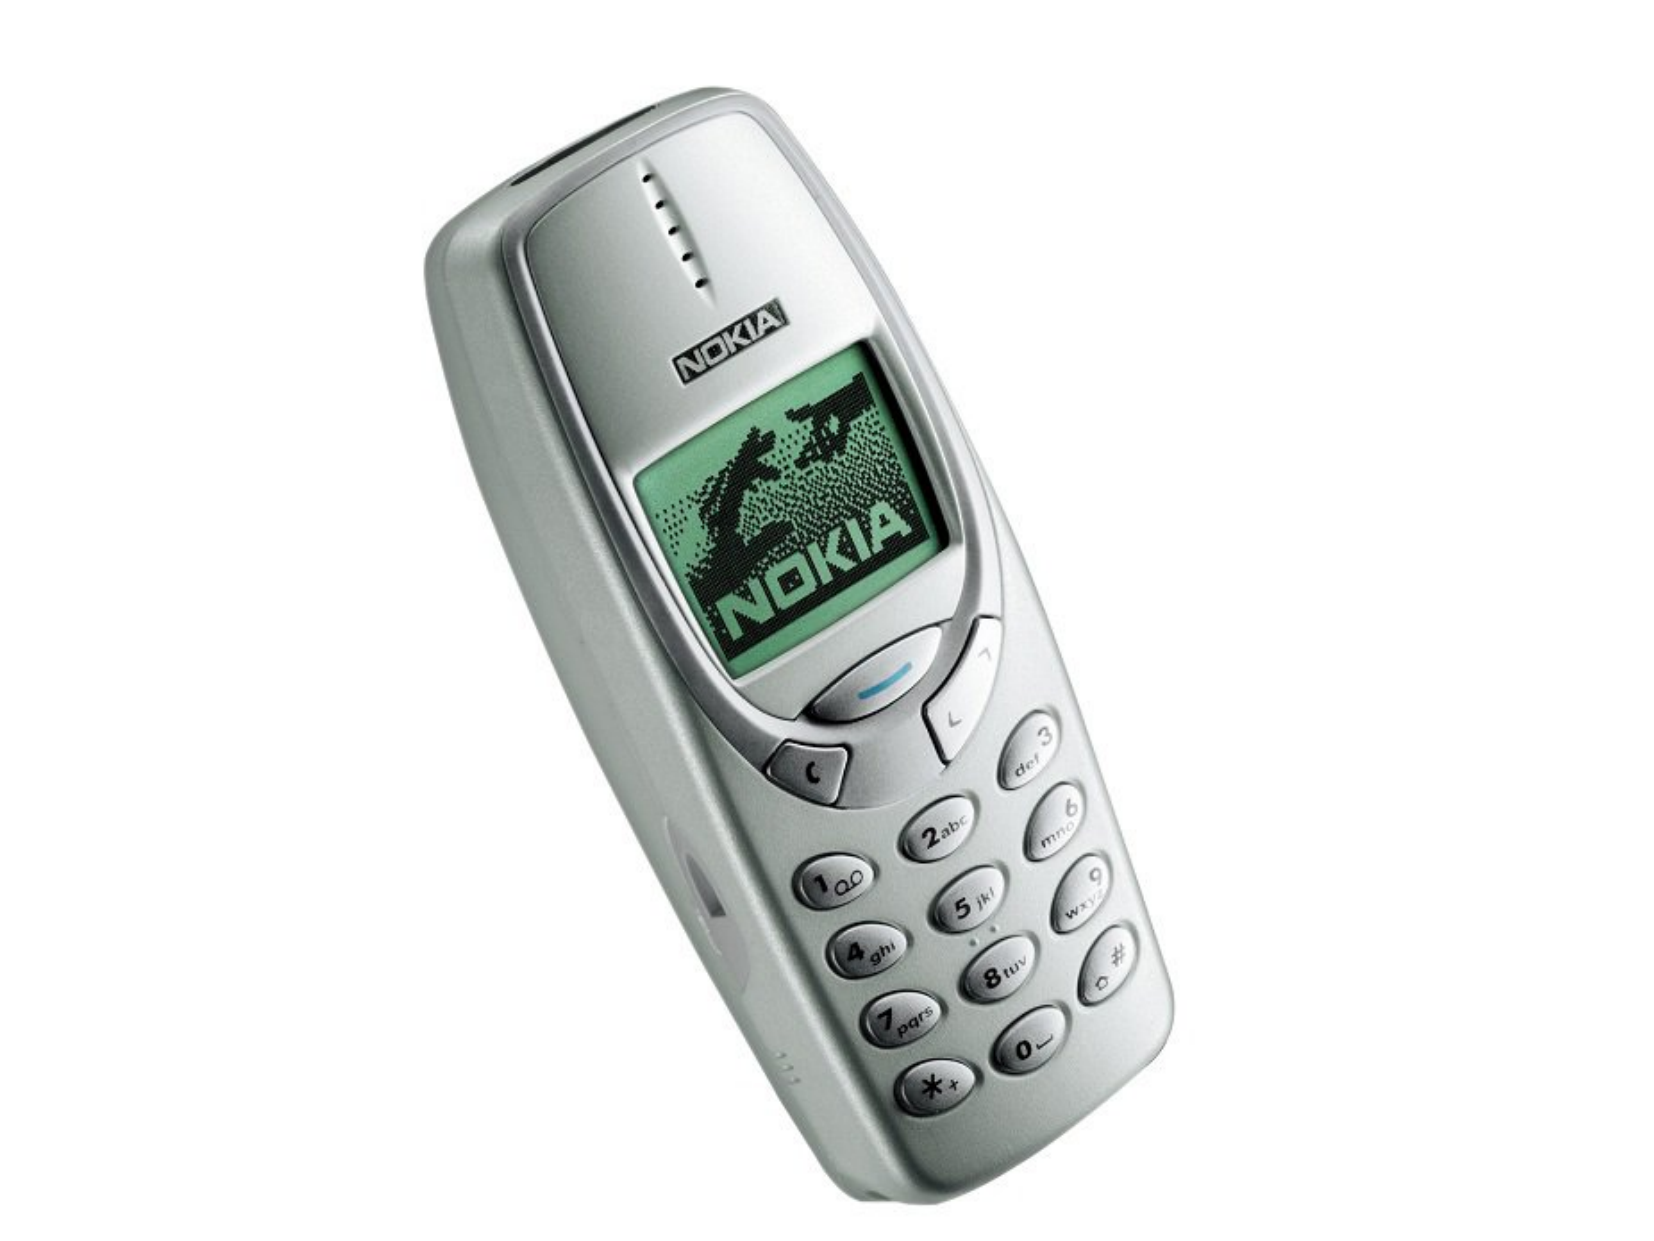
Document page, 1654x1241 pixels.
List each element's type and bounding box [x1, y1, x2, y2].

picture [360, 45, 1275, 1230]
